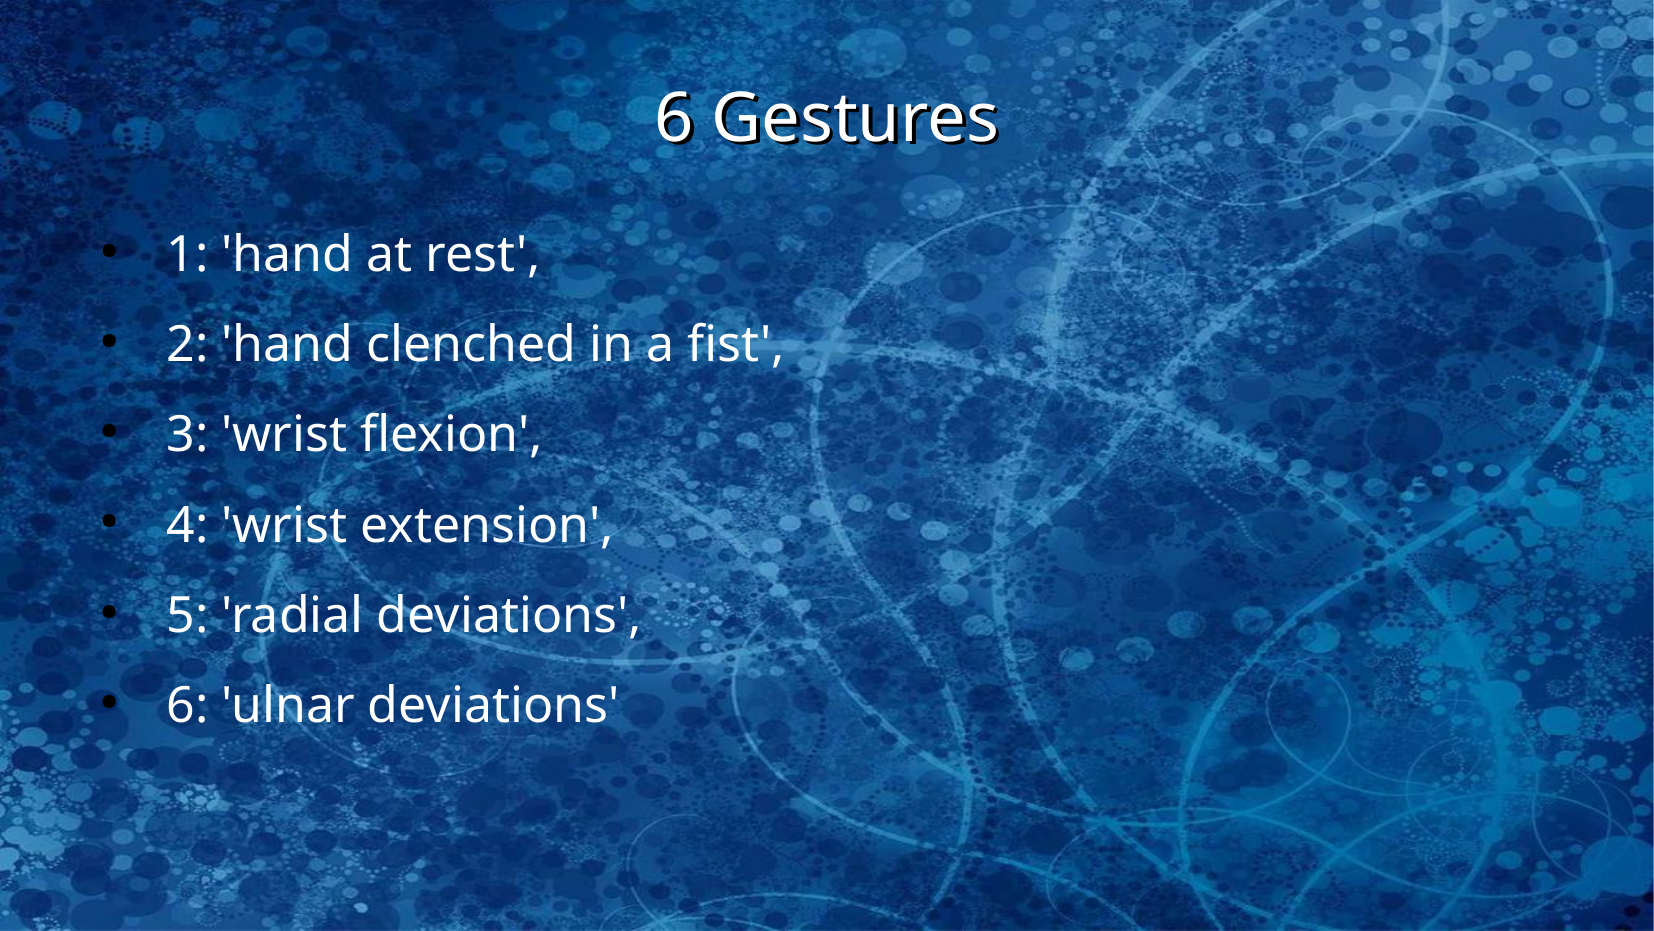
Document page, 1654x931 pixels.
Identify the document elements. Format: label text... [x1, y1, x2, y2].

picture [0, 0, 1654, 931]
title 6 Gestures [82, 37, 1571, 193]
list 1: 'hand at rest', 2: 'hand clenched in a fist', 3: 'wrist flexion', 4: 'wrist extension', 5: 'radial deviations', 6: 'ulnar deviations' [82, 217, 1571, 758]
